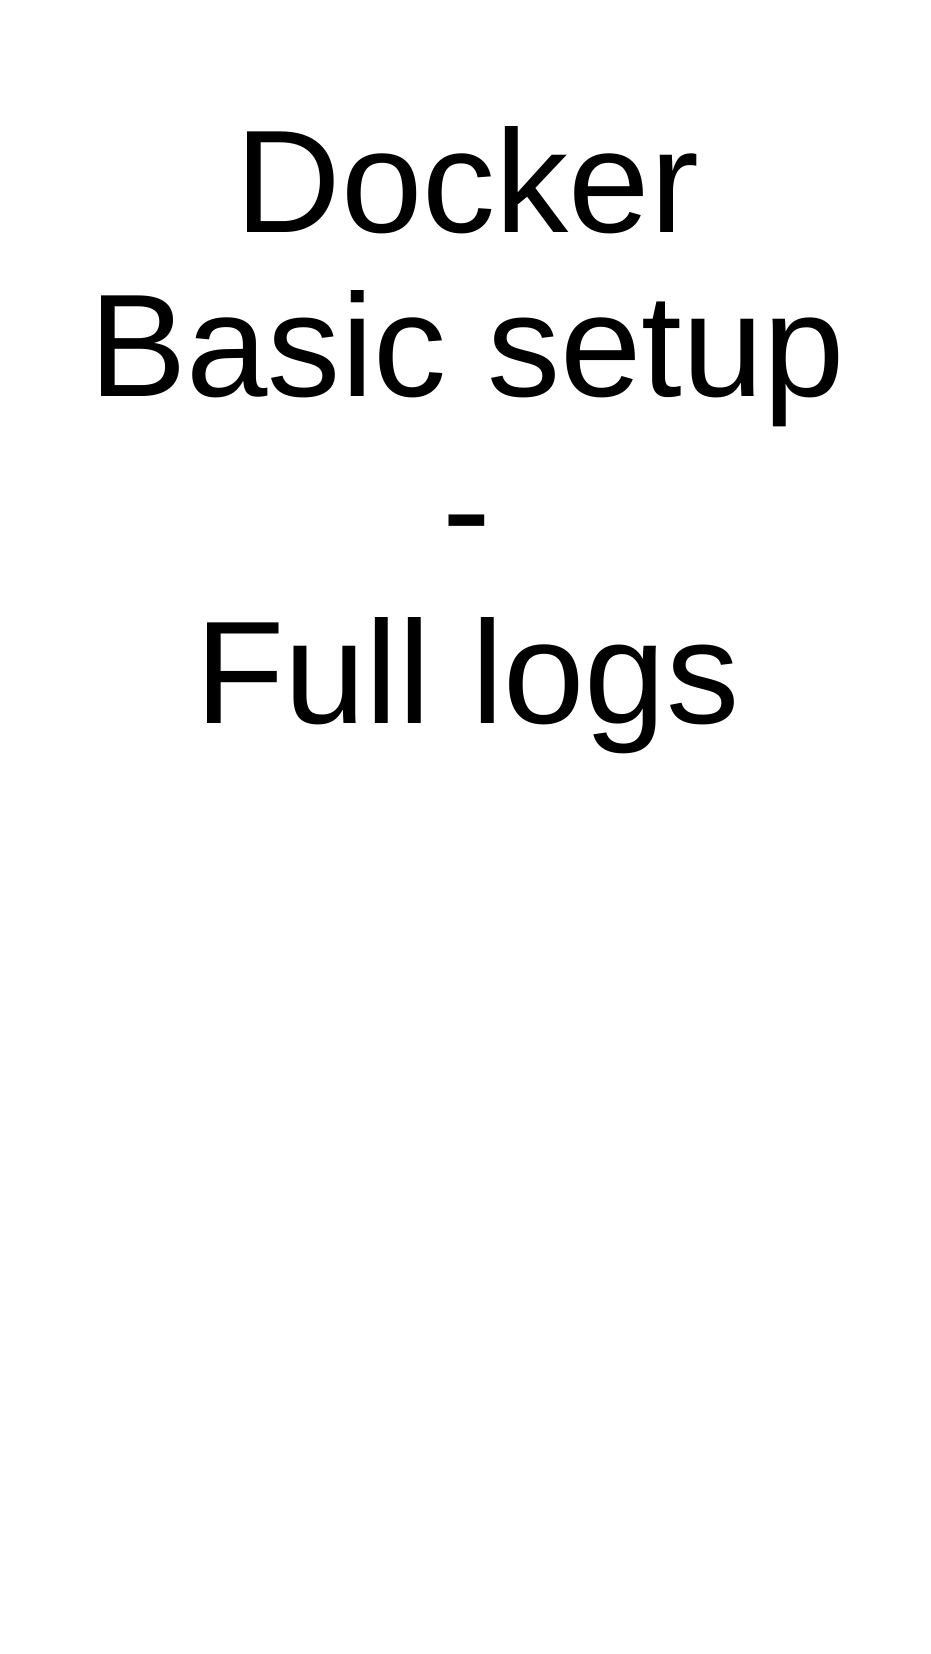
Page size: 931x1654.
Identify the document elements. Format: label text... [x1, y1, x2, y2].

title Docker Basic setup - Full logs [48, 99, 886, 755]
